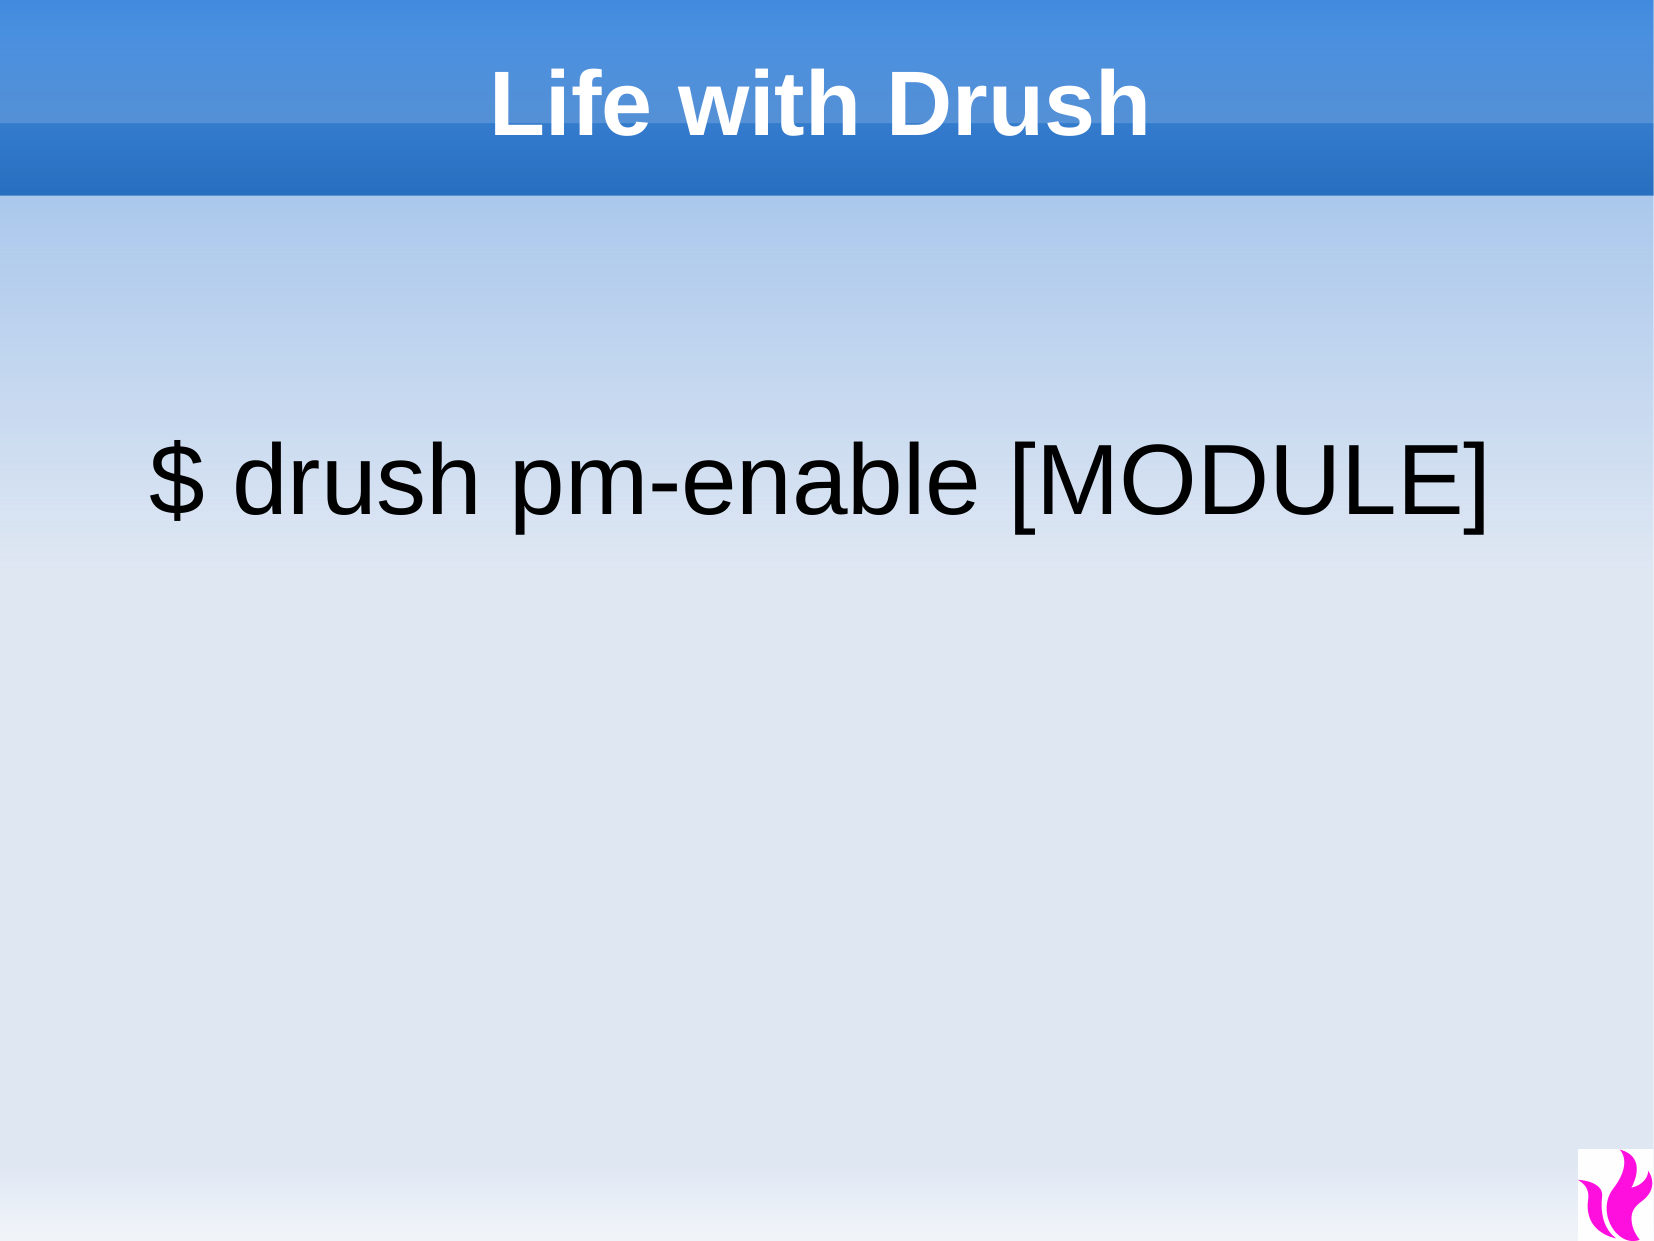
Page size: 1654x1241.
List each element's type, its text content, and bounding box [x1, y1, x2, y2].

subtitle $ drush pm-enable [MODULE] [76, 7, 1565, 1102]
picture [0, 0, 1654, 1241]
